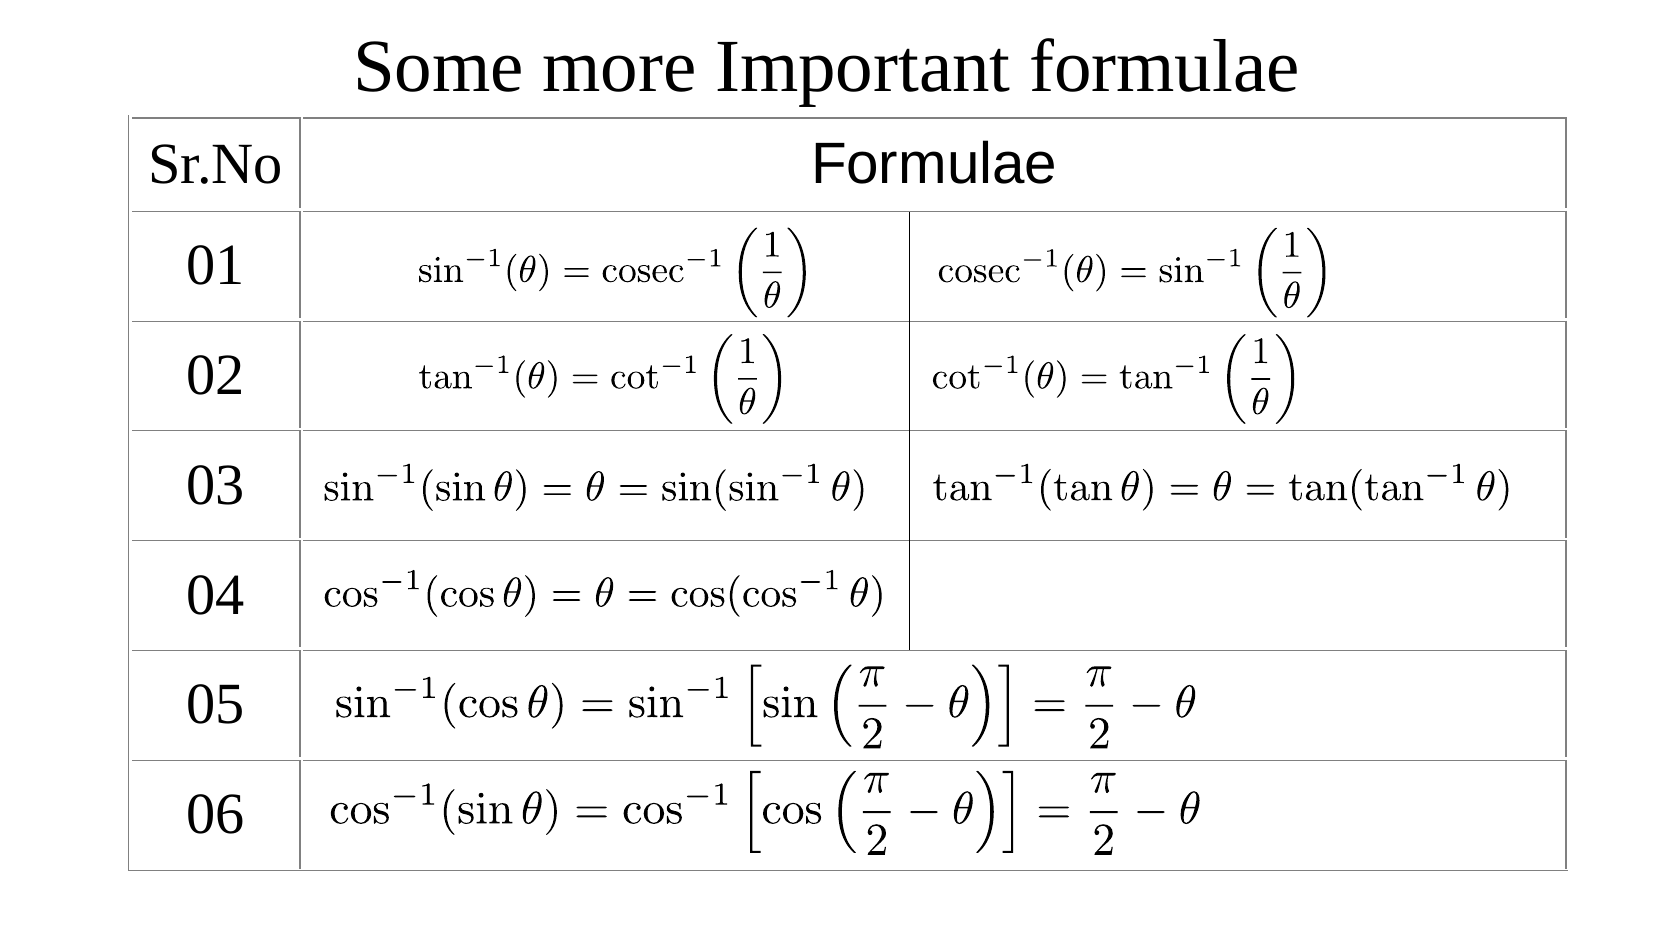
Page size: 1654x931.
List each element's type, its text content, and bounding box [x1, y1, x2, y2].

table_cell [910, 431, 1565, 538]
text_box [419, 227, 806, 318]
table_cell [303, 651, 1565, 757]
table_cell 01 [132, 212, 299, 318]
title [47, 107, 1607, 910]
table_cell 02 [132, 322, 299, 428]
text_box [933, 463, 1509, 511]
table_cell [303, 541, 909, 647]
text_box [324, 569, 882, 617]
table_cell 05 [132, 651, 299, 757]
table_cell 04 [132, 541, 299, 647]
table_header Sr.No [132, 119, 299, 208]
table_cell [303, 322, 909, 428]
table_cell [303, 431, 909, 538]
text_box [330, 770, 1200, 855]
table_cell 06 [132, 761, 299, 867]
text_box [324, 463, 864, 511]
table_cell 03 [132, 431, 299, 538]
text_box [938, 227, 1326, 318]
table_cell [303, 212, 909, 318]
text_box [336, 664, 1196, 749]
text_box [419, 334, 782, 424]
table_cell [910, 541, 1565, 647]
table_cell [303, 761, 1565, 867]
text_box [932, 334, 1295, 424]
table_cell [910, 322, 1565, 428]
title Some more Important formulae [82, 24, 1571, 107]
table_cell [910, 212, 1565, 318]
table_header Formulae [303, 119, 1565, 208]
